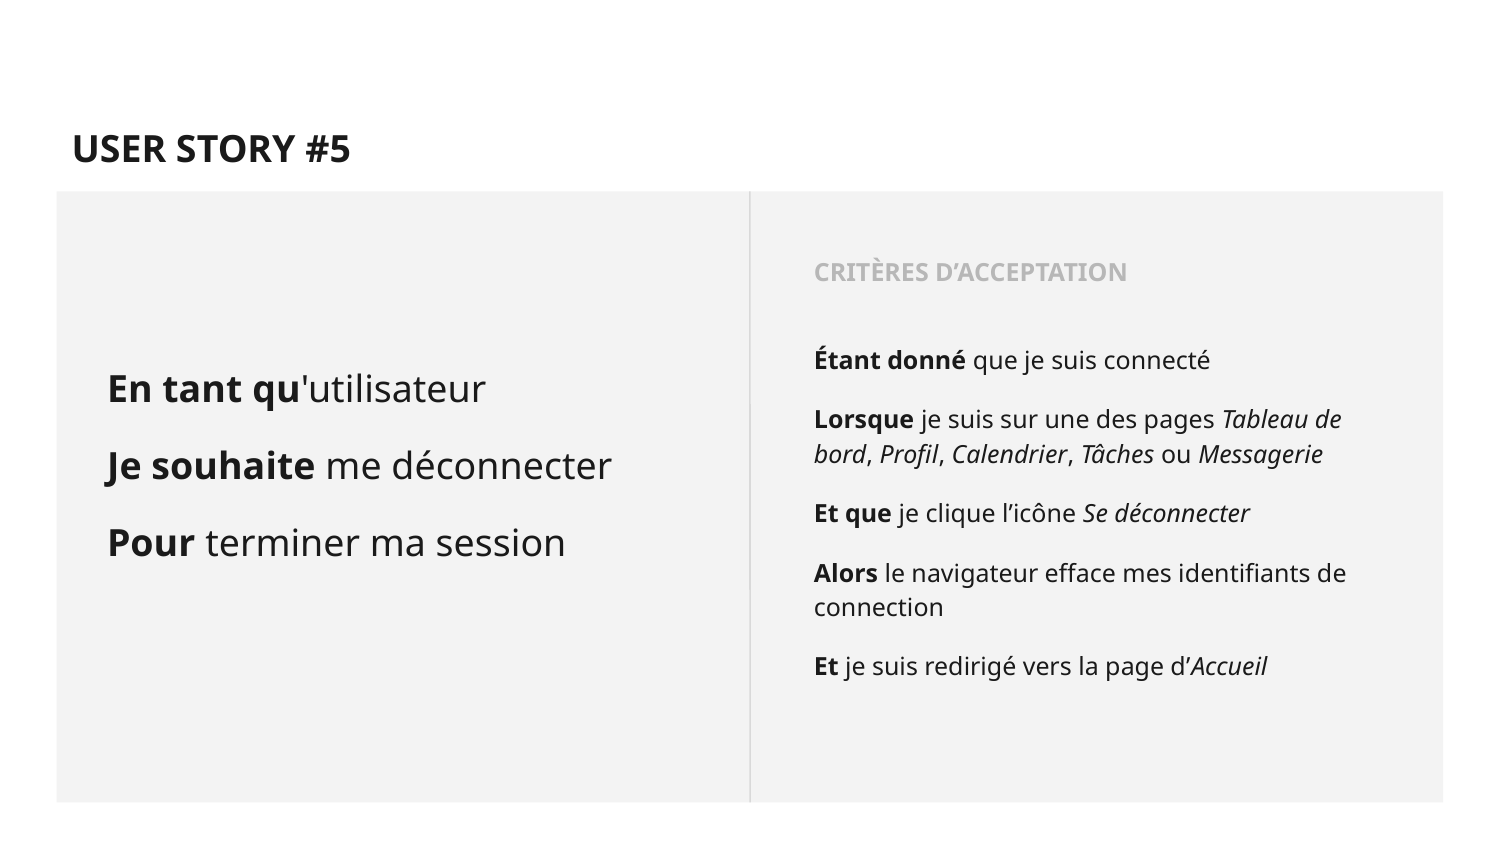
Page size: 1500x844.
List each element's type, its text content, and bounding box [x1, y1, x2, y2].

subtitle En tant qu'utilisateur Je souhaite me déconnecter Pour terminer ma session [92, 343, 721, 651]
list Étant donné que je suis connecté Lorsque je suis sur une des pages Tableau de bord, Profil, Calendrier, Tâches ou Messagerie Et que je clique l’icône Se déconnecter Alors le navigateur efface mes identifiants de connection Et je suis redirigé vers la page d’Accueil [798, 324, 1397, 756]
text_box CRITÈRES D’ACCEPTATION [798, 241, 1292, 302]
text_box [56, 191, 749, 803]
title USER STORY #5 [56, 110, 465, 192]
text_box [751, 191, 1444, 803]
